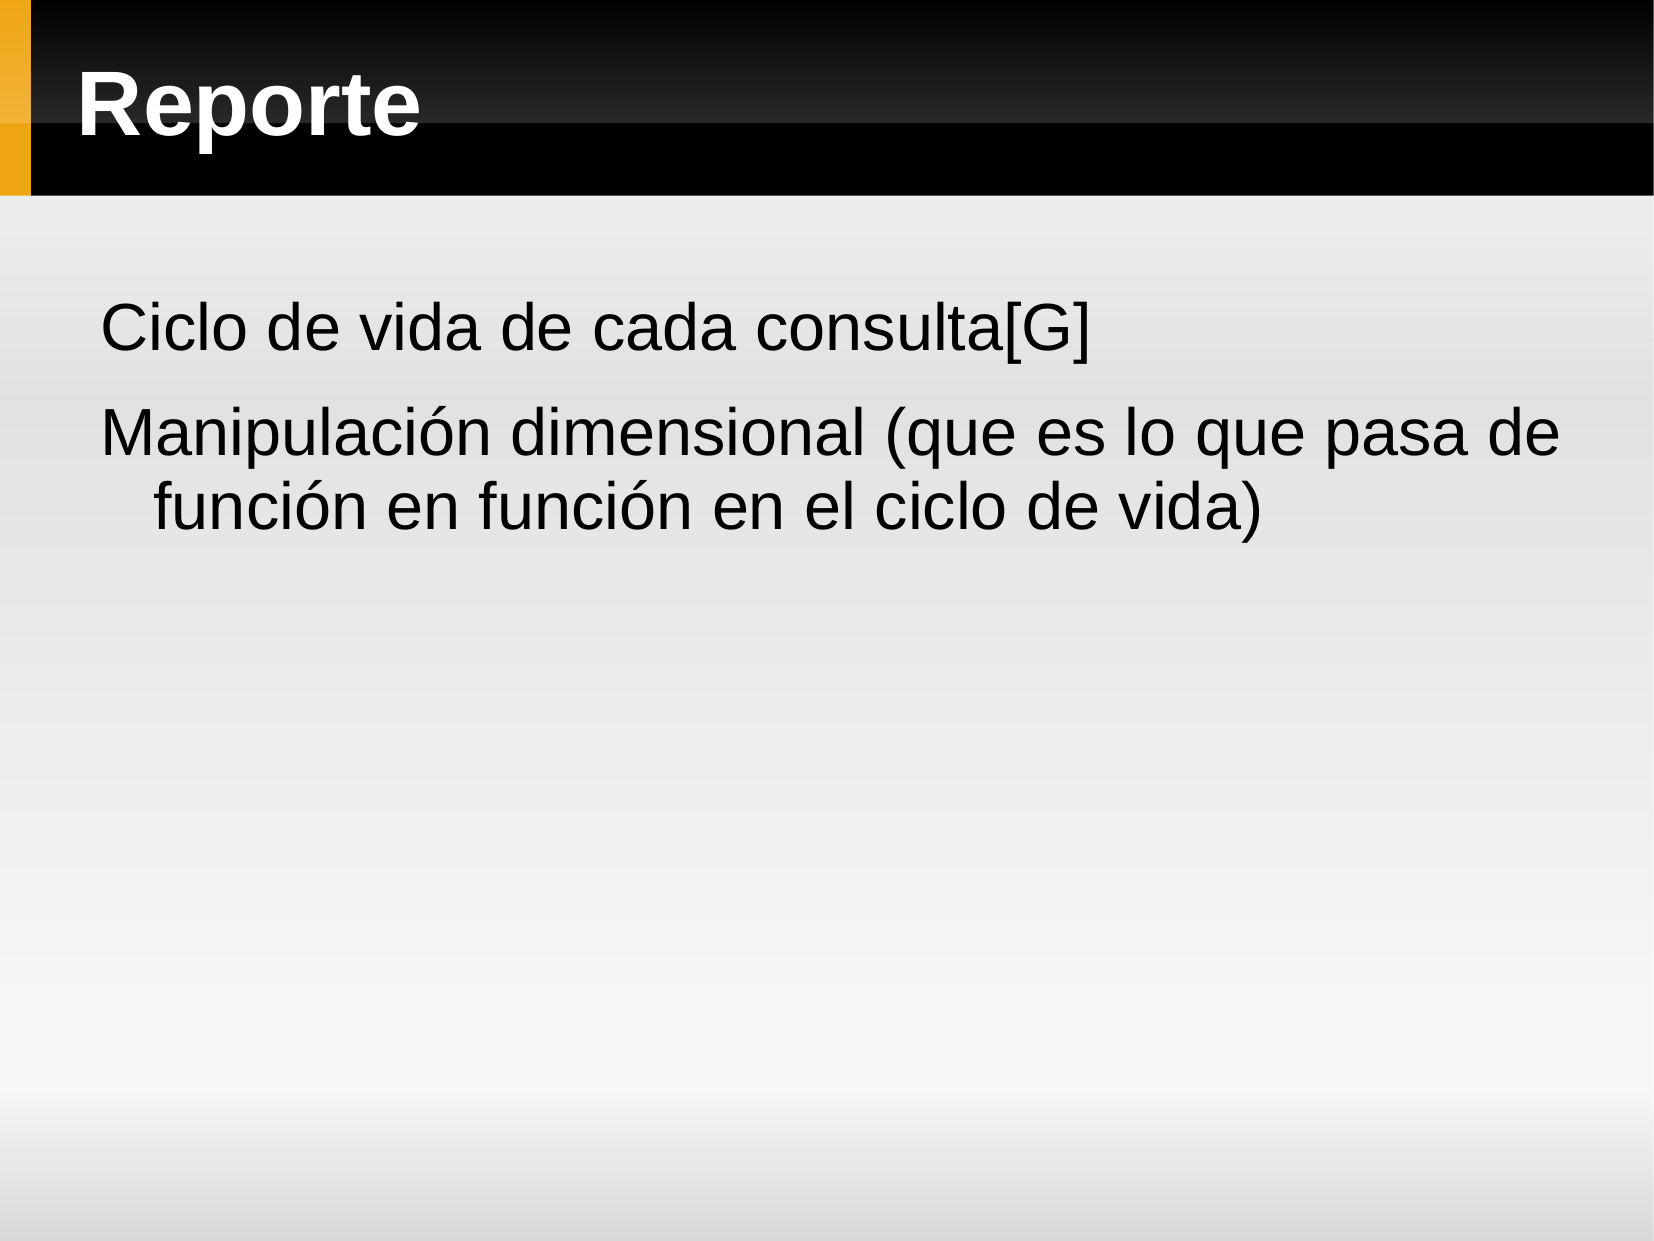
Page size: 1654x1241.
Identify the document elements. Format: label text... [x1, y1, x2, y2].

list Ciclo de vida de cada consulta[G] Manipulación dimensional (que es lo que pasa de función en función en el ciclo de vida) [82, 290, 1571, 1109]
title Reporte [76, 0, 1565, 208]
picture [0, 0, 1654, 1241]
